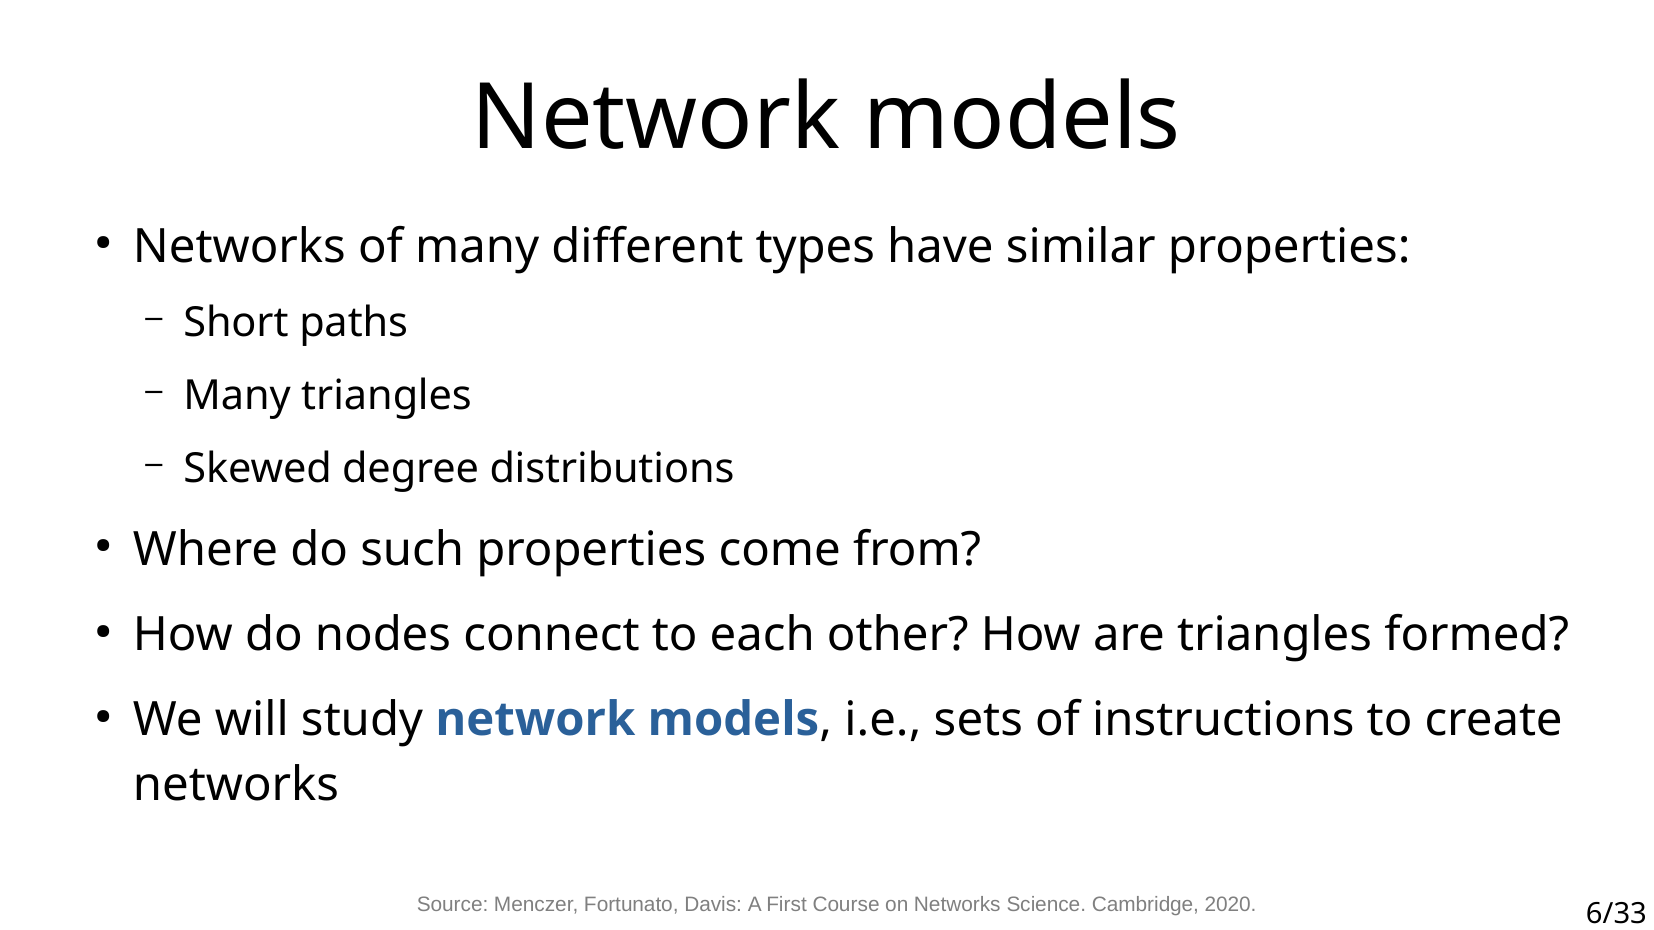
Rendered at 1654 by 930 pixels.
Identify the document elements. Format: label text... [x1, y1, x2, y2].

title Network models [82, 1, 1571, 211]
text_box Source: Menczer, Fortunato, Davis: A First Course on Networks Science. Cambridge, 2020. [304, 885, 1370, 930]
list Networks of many different types have similar properties: Short paths Many triangles Skewed degree distributions Where do such properties come from? How do nodes connect to each other? How are triangles formed? We will study network models, i.e., sets of instructions to create networks [82, 211, 1571, 841]
